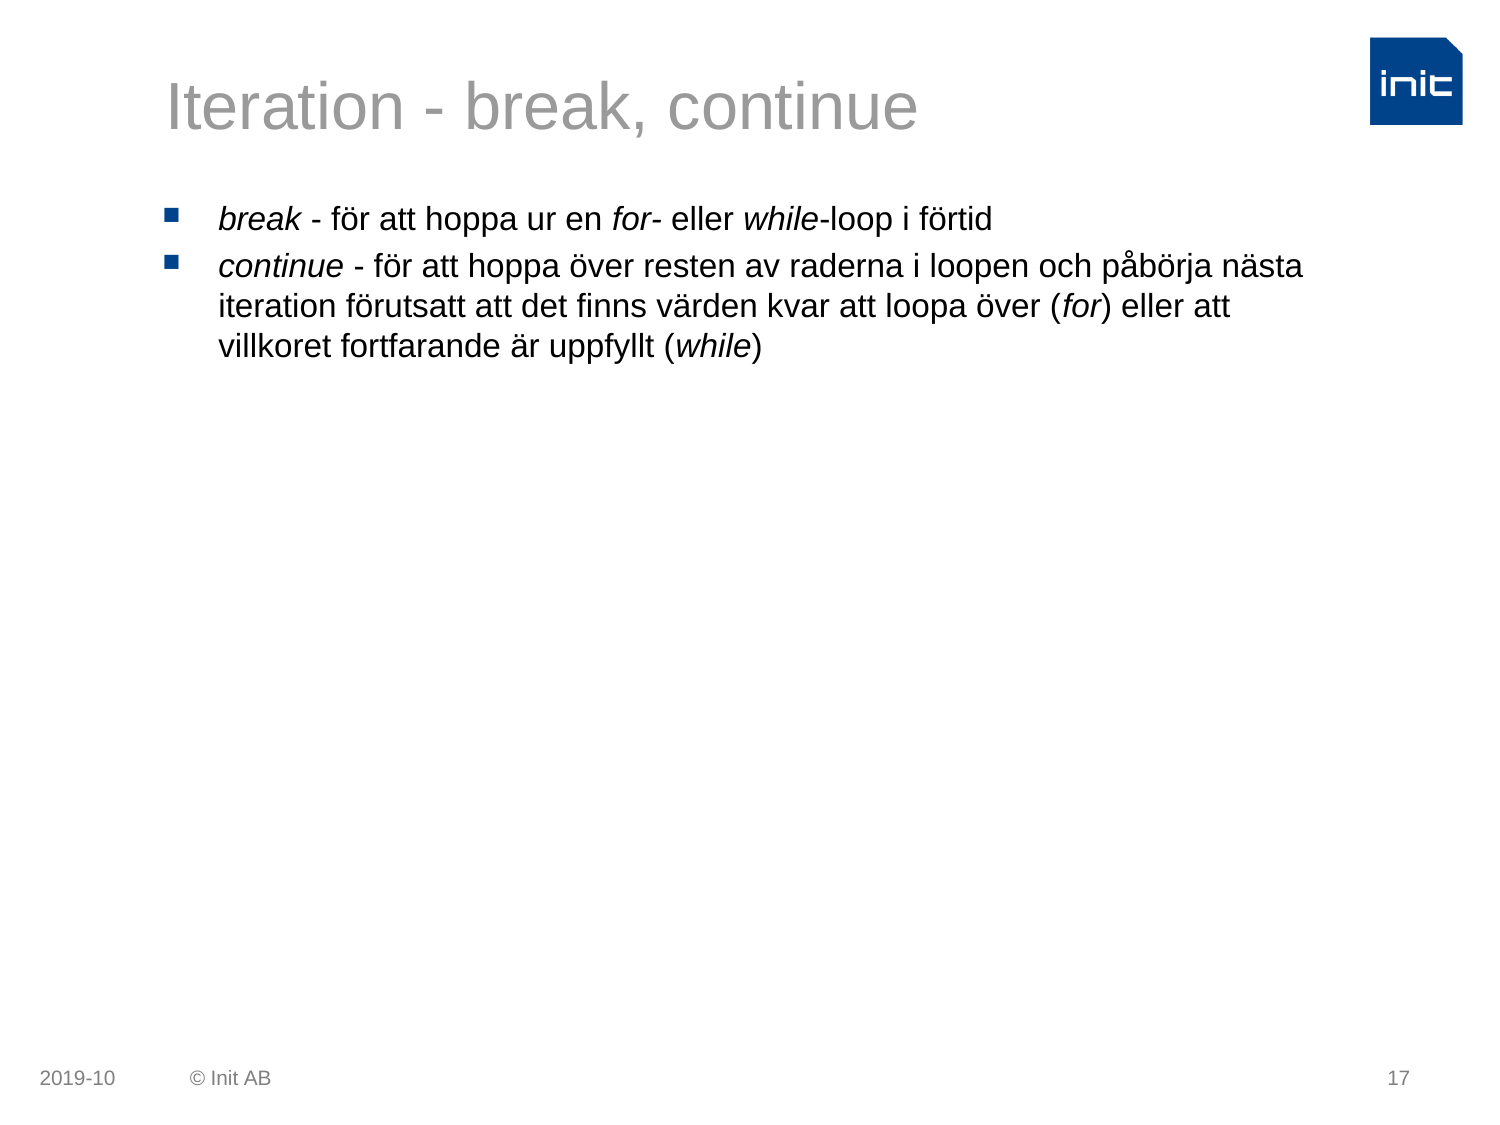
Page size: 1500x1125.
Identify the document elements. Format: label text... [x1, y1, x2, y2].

text_box 2019-10 [24, 1037, 151, 1098]
text_box © Init AB [174, 1037, 1326, 1098]
text_box <nummer> [1350, 1037, 1426, 1098]
text_box break - för att hoppa ur en for- eller while-loop i förtid continue - för att hoppa över resten av raderna i loopen och påbörja nästa iteration förutsatt att det finns värden kvar att loopa över (for) eller att villkoret fortfarande är uppfyllt (while) [150, 189, 1351, 963]
picture [1370, 37, 1463, 125]
text_box Iteration - break, continue [150, 0, 1351, 151]
